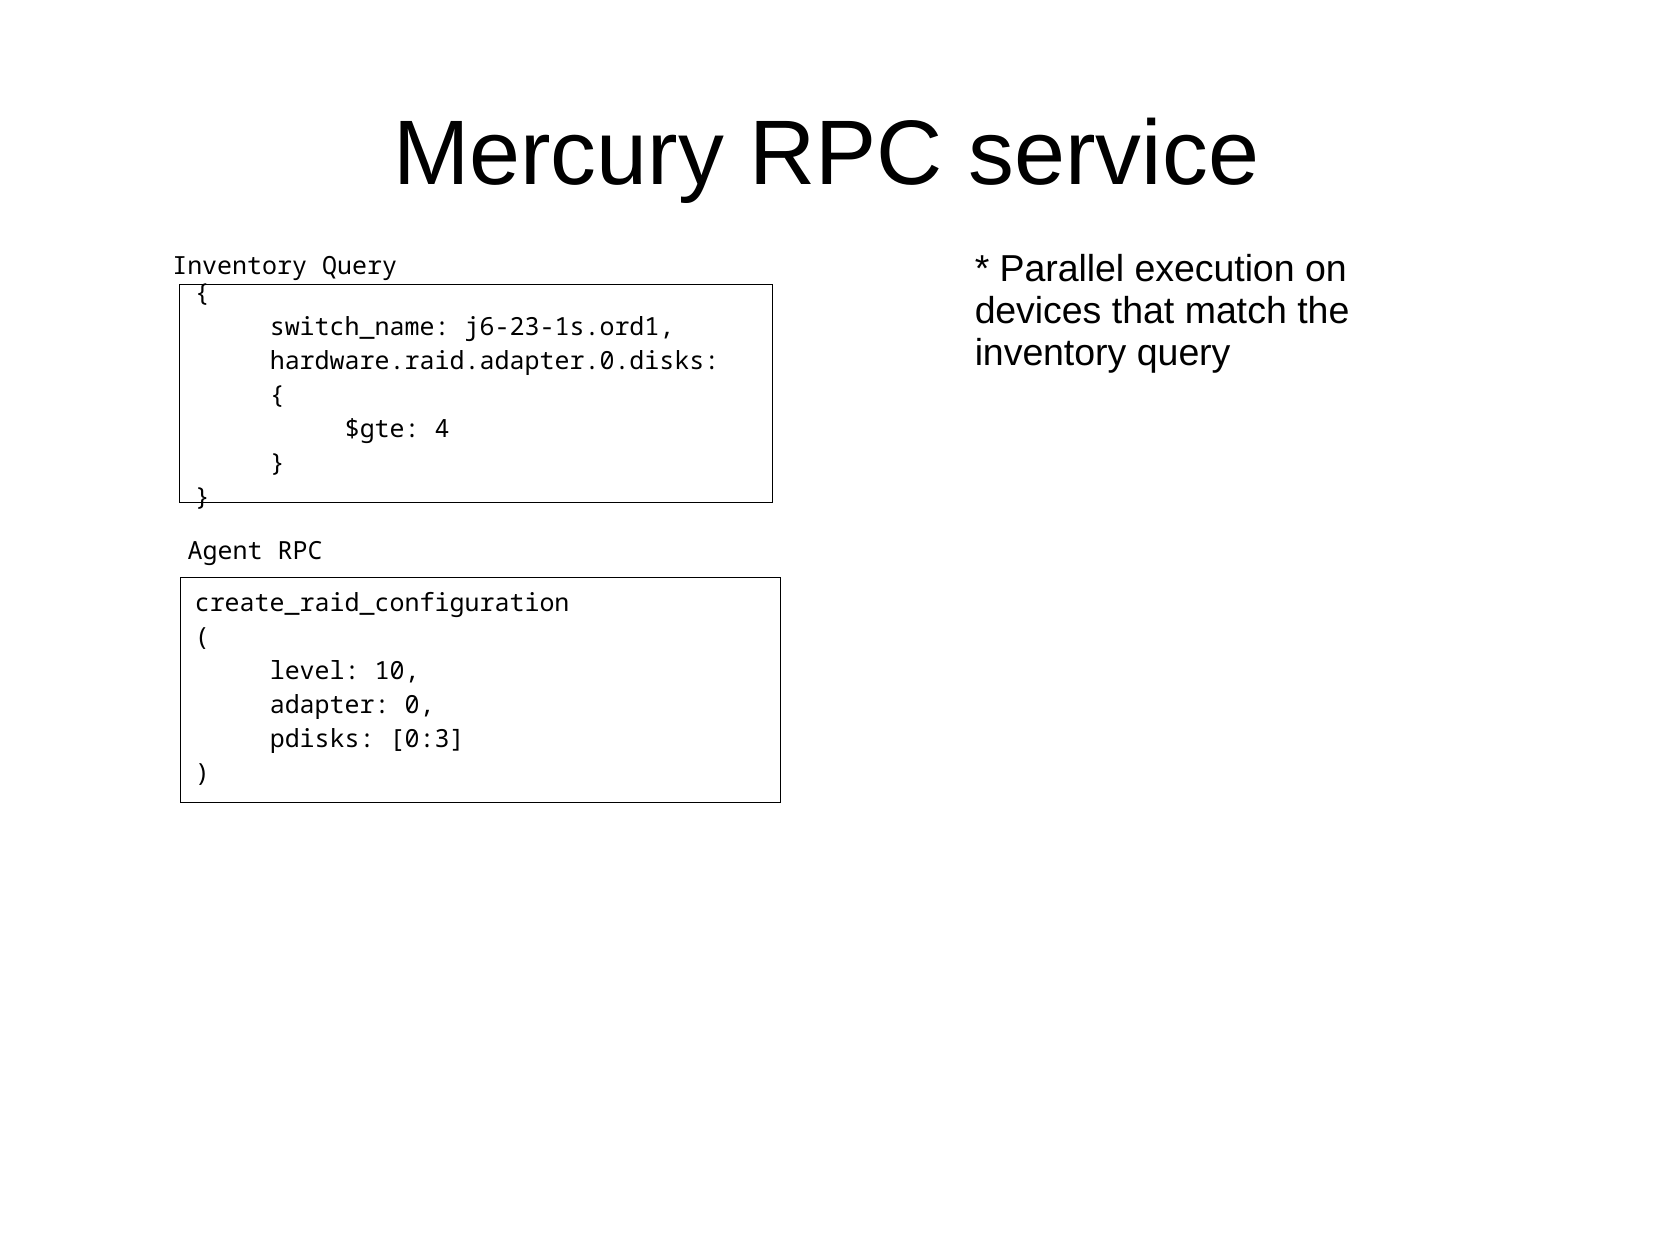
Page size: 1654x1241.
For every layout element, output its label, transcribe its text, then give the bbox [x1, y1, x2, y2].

text_box Inventory Query [157, 240, 548, 305]
title Mercury RPC service [82, 49, 1571, 257]
text_box * Parallel execution on devices that match the inventory query [960, 240, 1456, 856]
text_box create_raid_configuration ( level: 10, adapter: 0, pdisks: [0:3] ) [180, 577, 781, 803]
text_box Agent RPC [172, 525, 338, 565]
text_box { switch_name: j6-23-1s.ord1, hardware.raid.adapter.0.disks: { $gte: 4 } } [179, 284, 773, 503]
